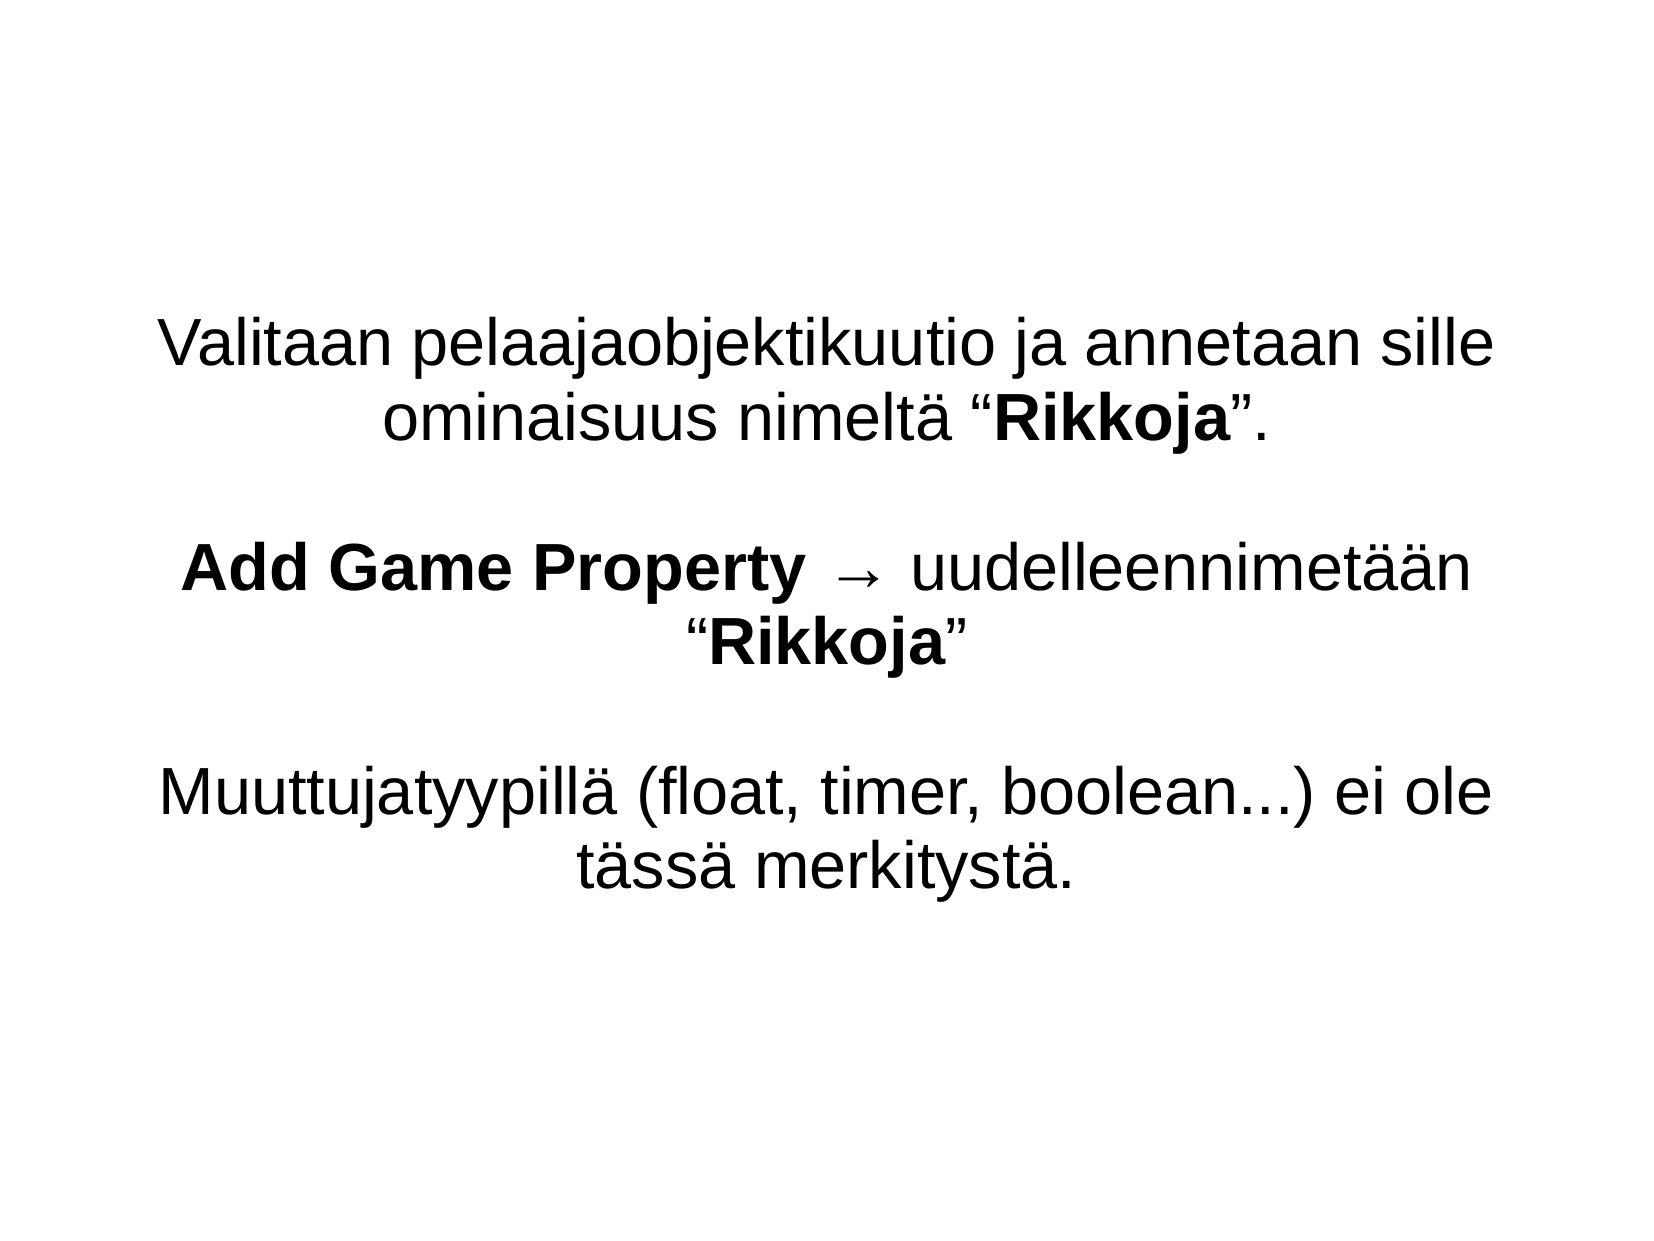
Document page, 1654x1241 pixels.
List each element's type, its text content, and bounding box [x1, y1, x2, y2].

subtitle Valitaan pelaajaobjektikuutio ja annetaan sille ominaisuus nimeltä “Rikkoja”. Add Game Property → uudelleennimetään “Rikkoja” Muuttujatyypillä (float, timer, boolean...) ei ole tässä merkitystä. [82, 43, 1571, 1016]
